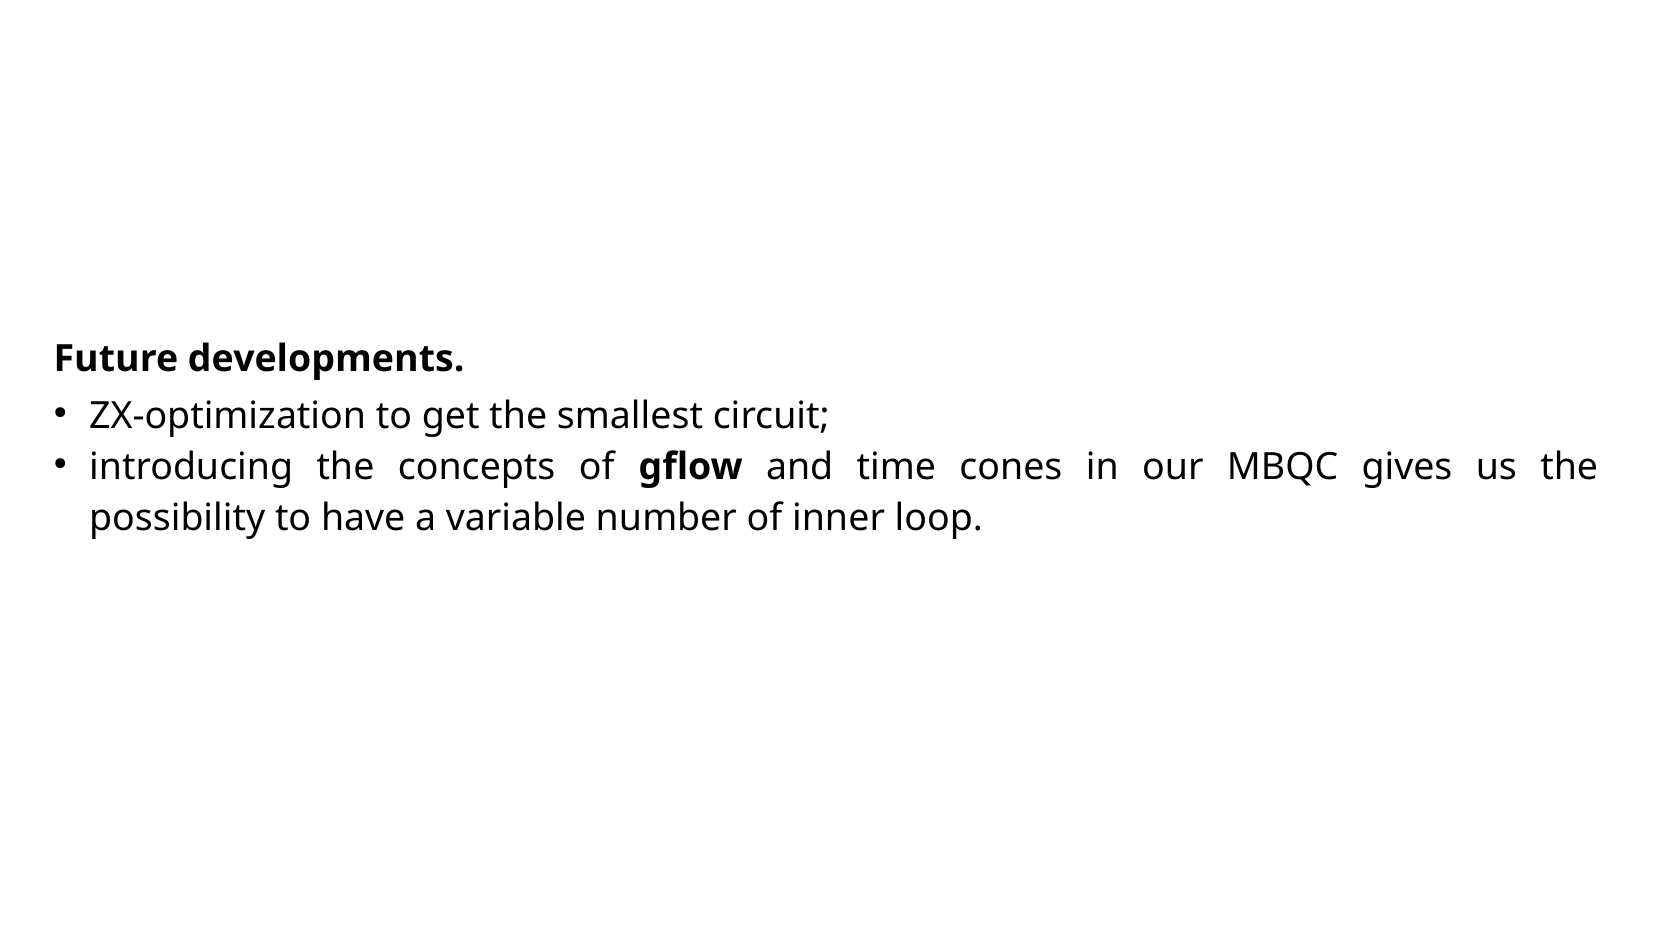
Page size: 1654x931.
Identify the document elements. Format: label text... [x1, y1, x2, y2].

text_box ZX-optimization to get the smallest circuit; introducing the concepts of gflow and time cones in our MBQC gives us the possibility to have a variable number of inner loop. [38, 380, 1614, 751]
text_box Future developments. [38, 324, 939, 380]
